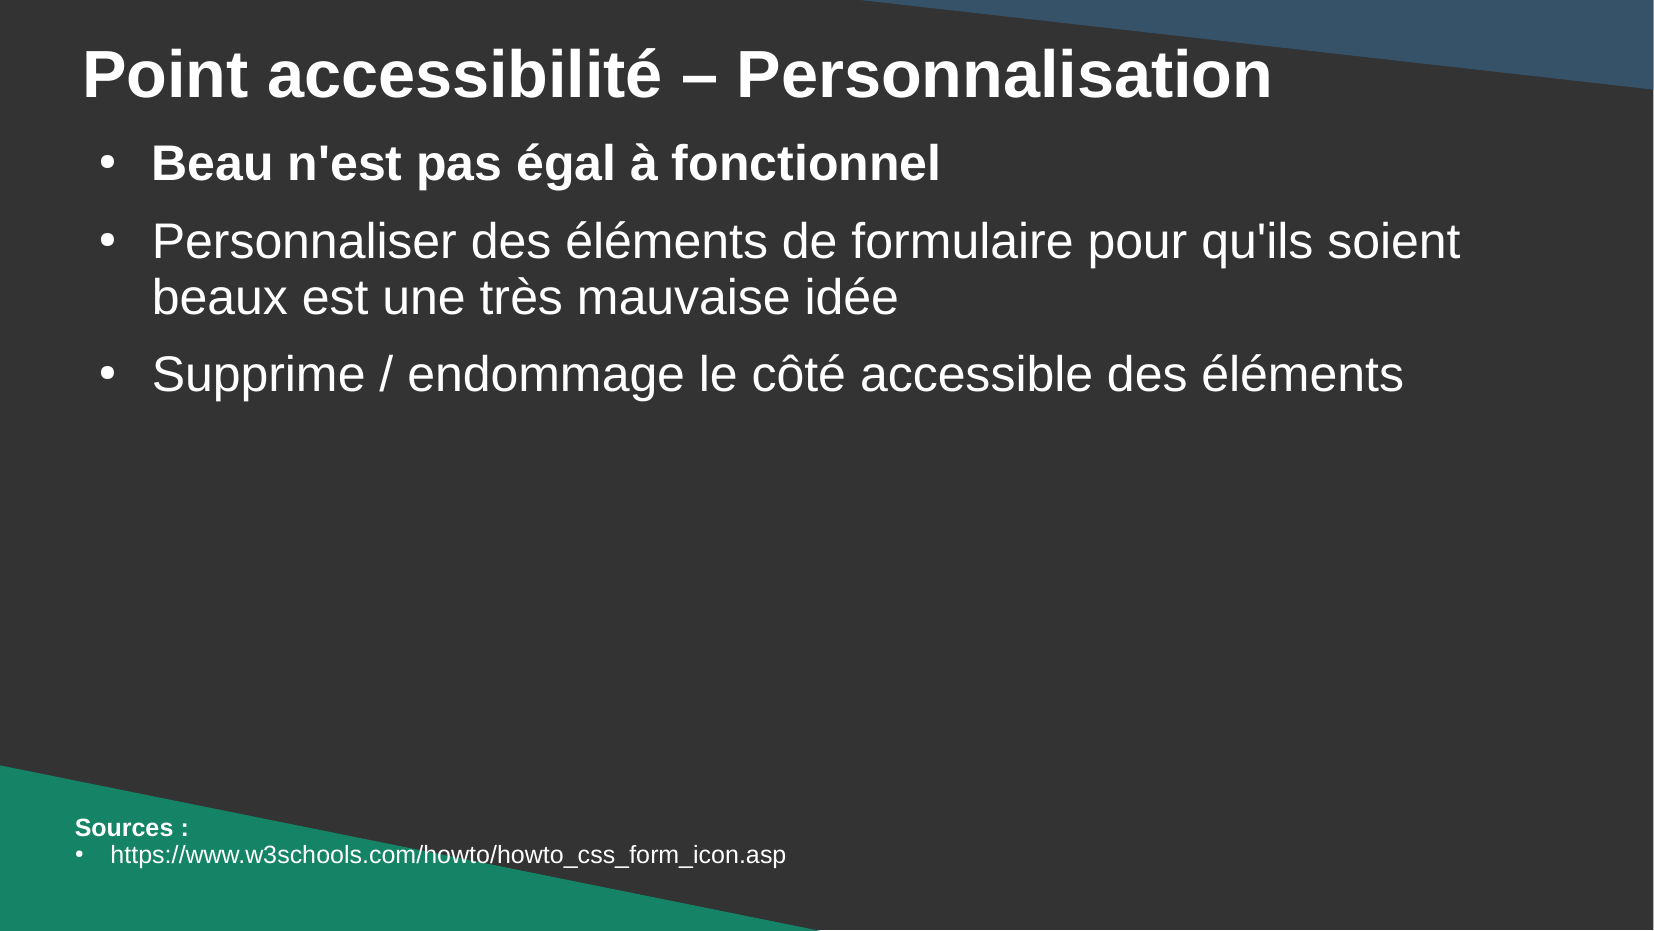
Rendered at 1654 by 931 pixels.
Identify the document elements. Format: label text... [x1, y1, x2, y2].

title Point accessibilité – Personnalisation [82, 37, 1571, 122]
text_box Sources : https://www.w3schools.com/howto/howto_css_form_icon.asp [60, 805, 1546, 919]
list Beau n'est pas égal à fonctionnel Personnaliser des éléments de formulaire pour qu'ils soient beaux est une très mauvaise idée Supprime / endommage le côté accessible des éléments [80, 135, 1605, 579]
text_box [860, 0, 1654, 90]
text_box [0, 765, 821, 931]
